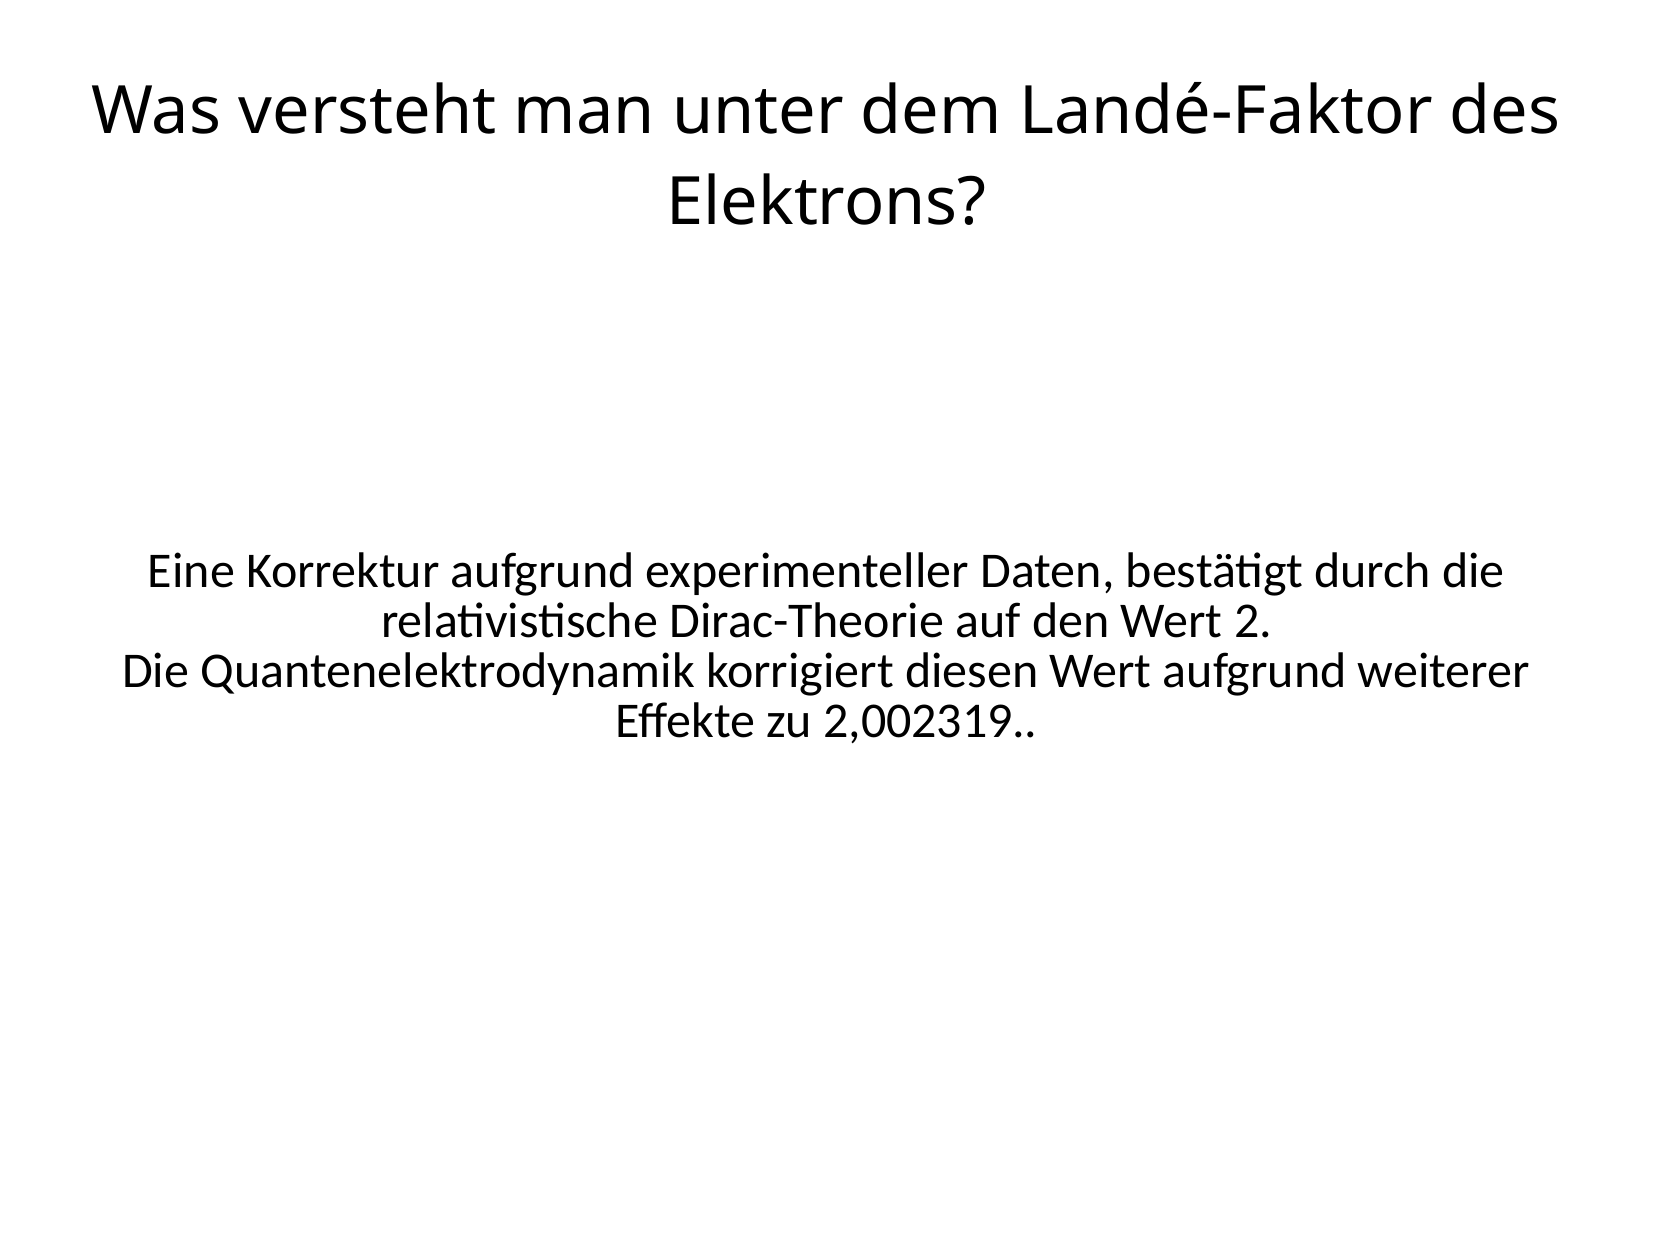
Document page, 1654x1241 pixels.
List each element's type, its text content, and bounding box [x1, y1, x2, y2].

subtitle Eine Korrektur aufgrund experimenteller Daten, bestätigt durch die relativistische Dirac-Theorie auf den Wert 2. Die Quantenelektrodynamik korrigiert diesen Wert aufgrund weiterer Effekte zu 2,002319.. [82, 290, 1571, 1010]
title Was versteht man unter dem Landé-Faktor des Elektrons? [82, 49, 1571, 257]
